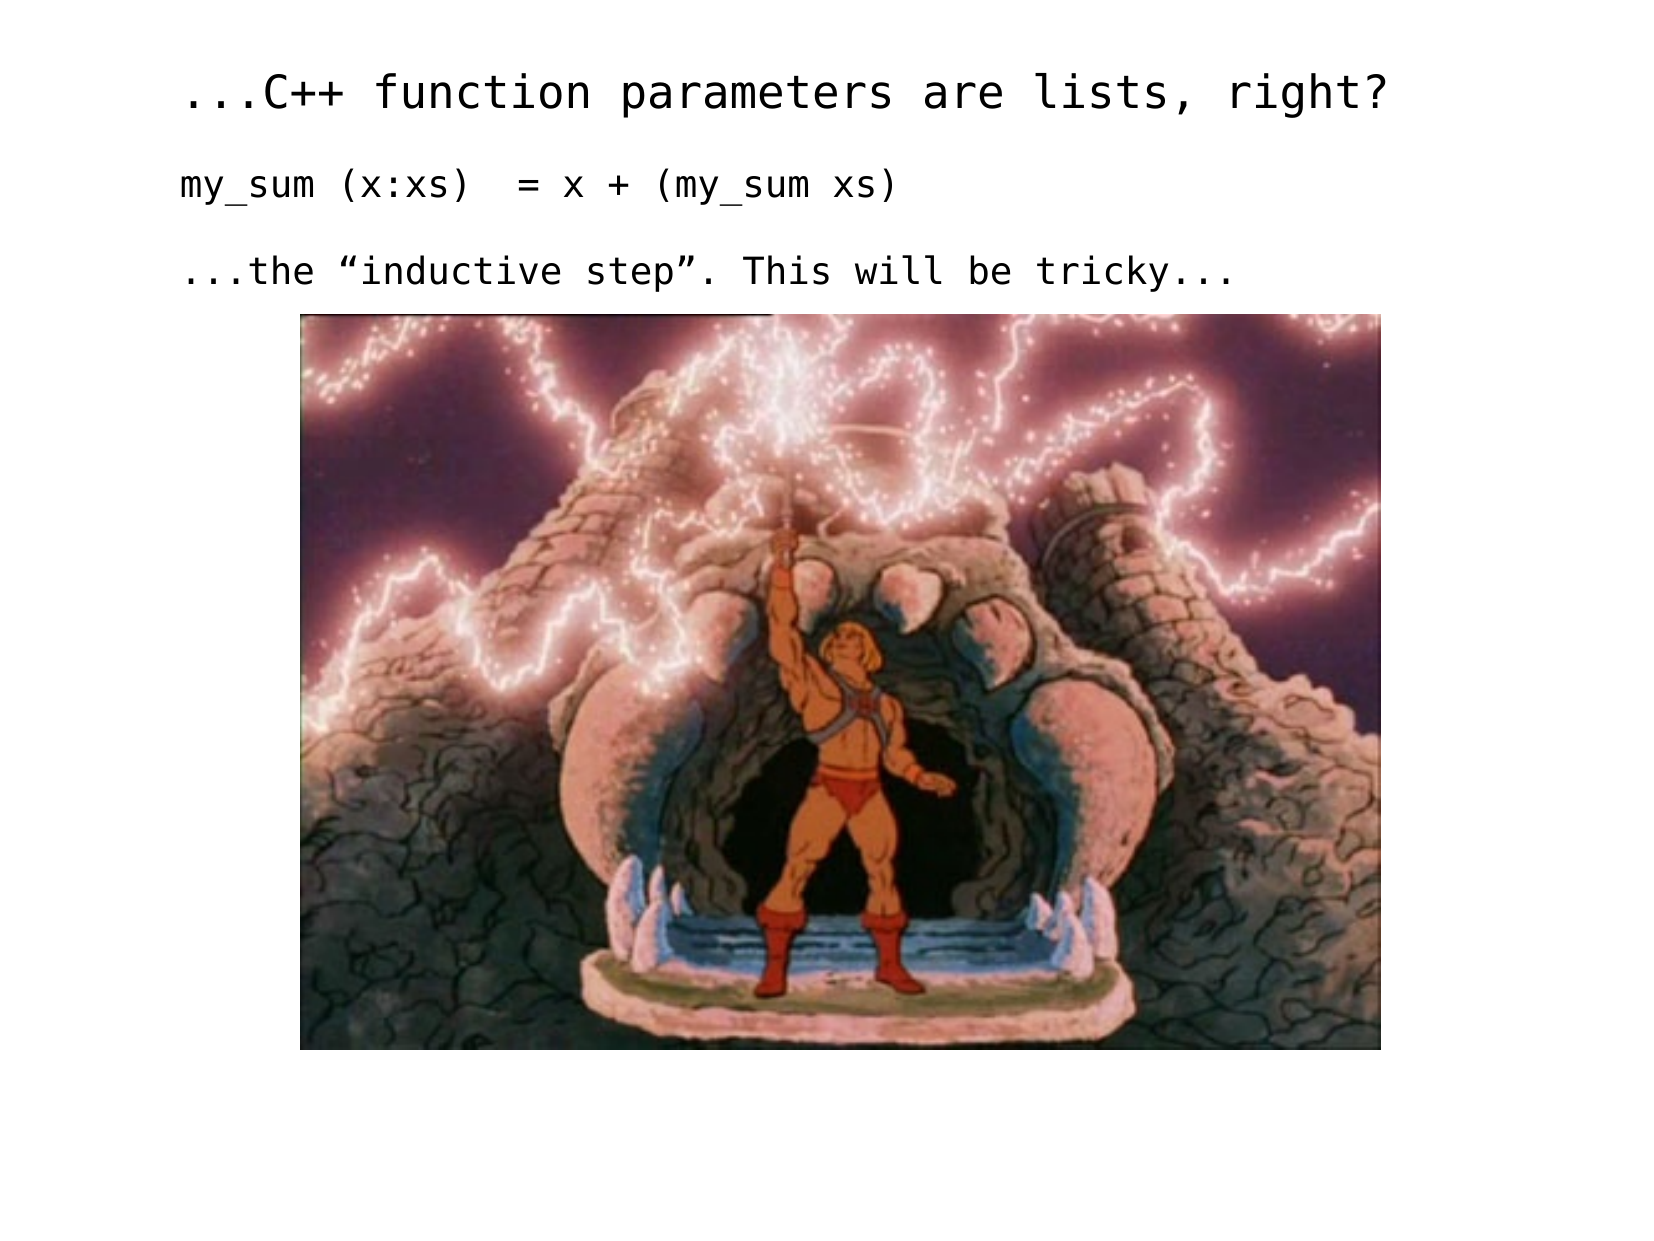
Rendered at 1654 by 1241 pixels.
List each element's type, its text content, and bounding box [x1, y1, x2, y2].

text_box ...C++ function parameters are lists, right? my_sum (x:xs) = x + (my_sum xs) ...the “inductive step”. This will be tricky... [165, 58, 1405, 677]
picture [300, 314, 1381, 1051]
